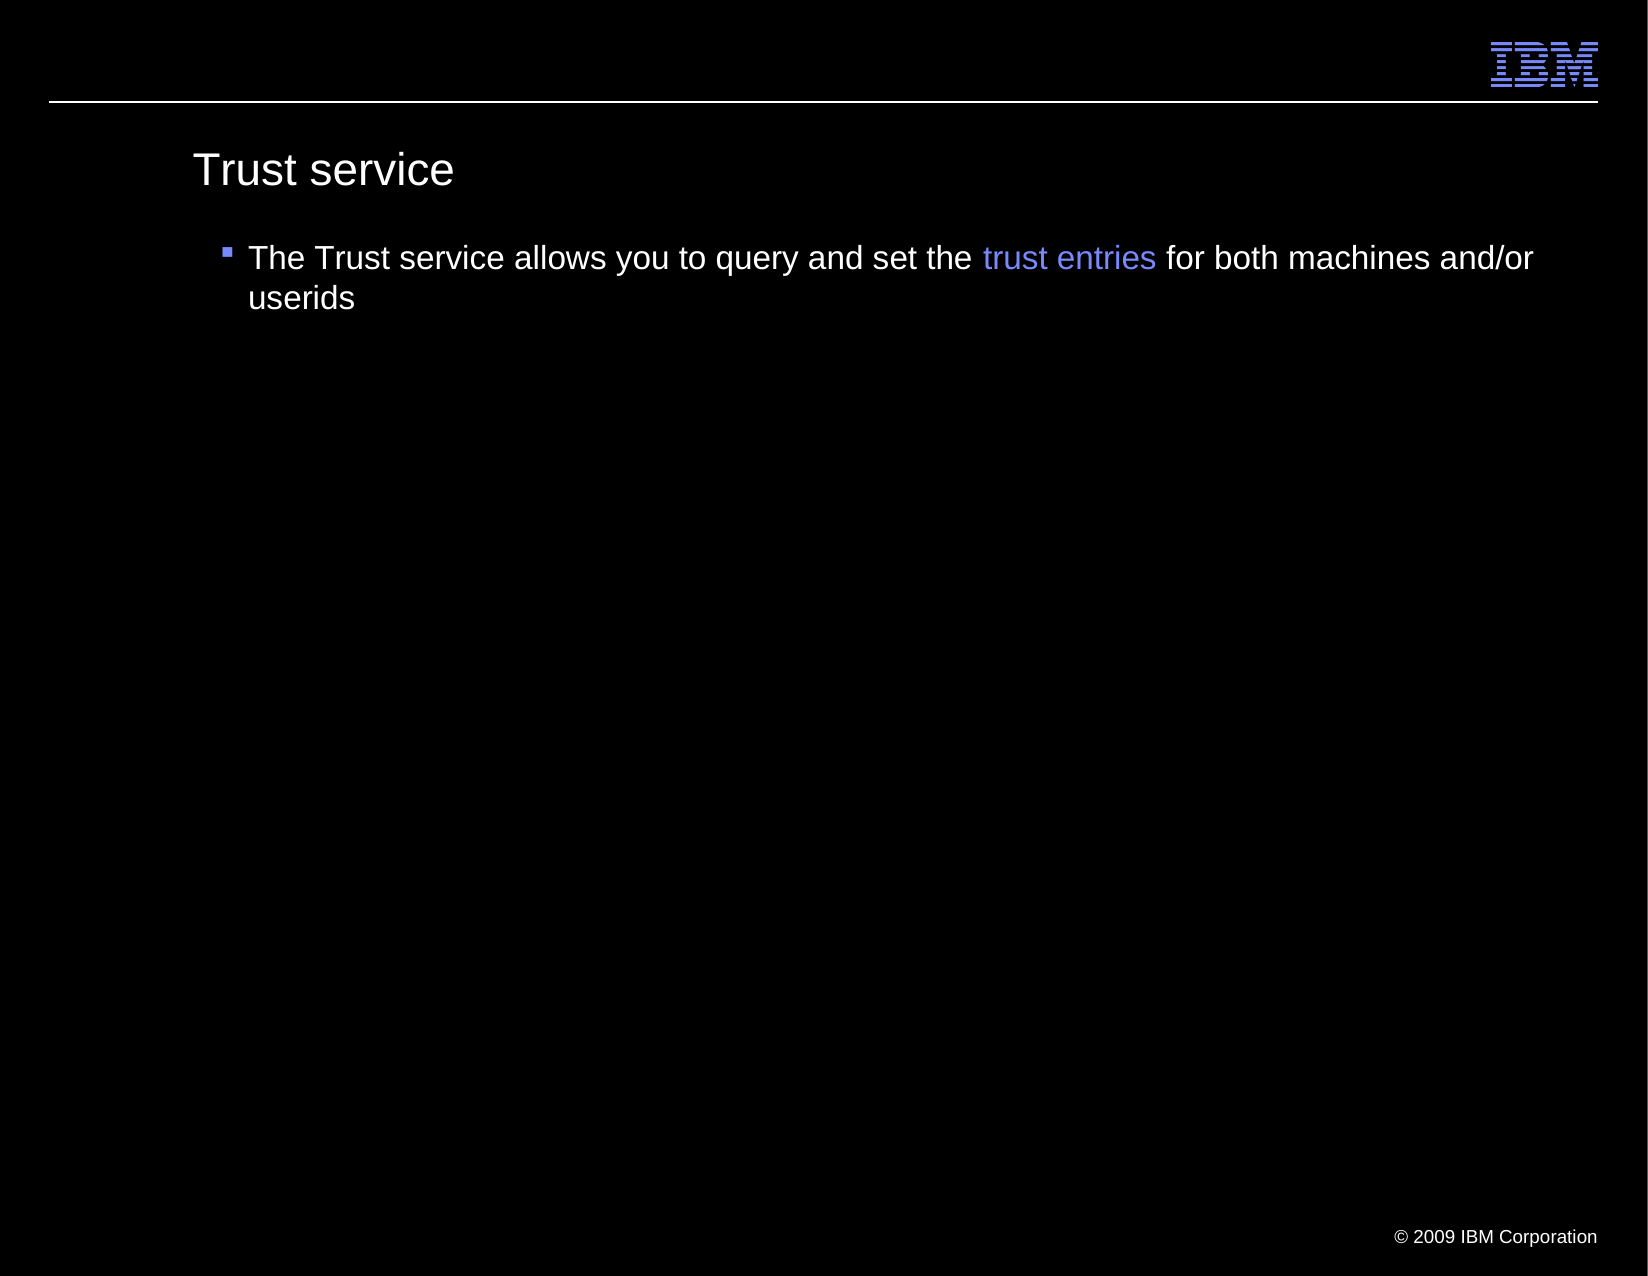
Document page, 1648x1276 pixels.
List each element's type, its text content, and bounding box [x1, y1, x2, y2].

title Trust service [175, 137, 1648, 231]
picture [1491, 42, 1598, 87]
text_box The Trust service allows you to query and set the trust entries for both machines and/or userids [219, 236, 1570, 317]
